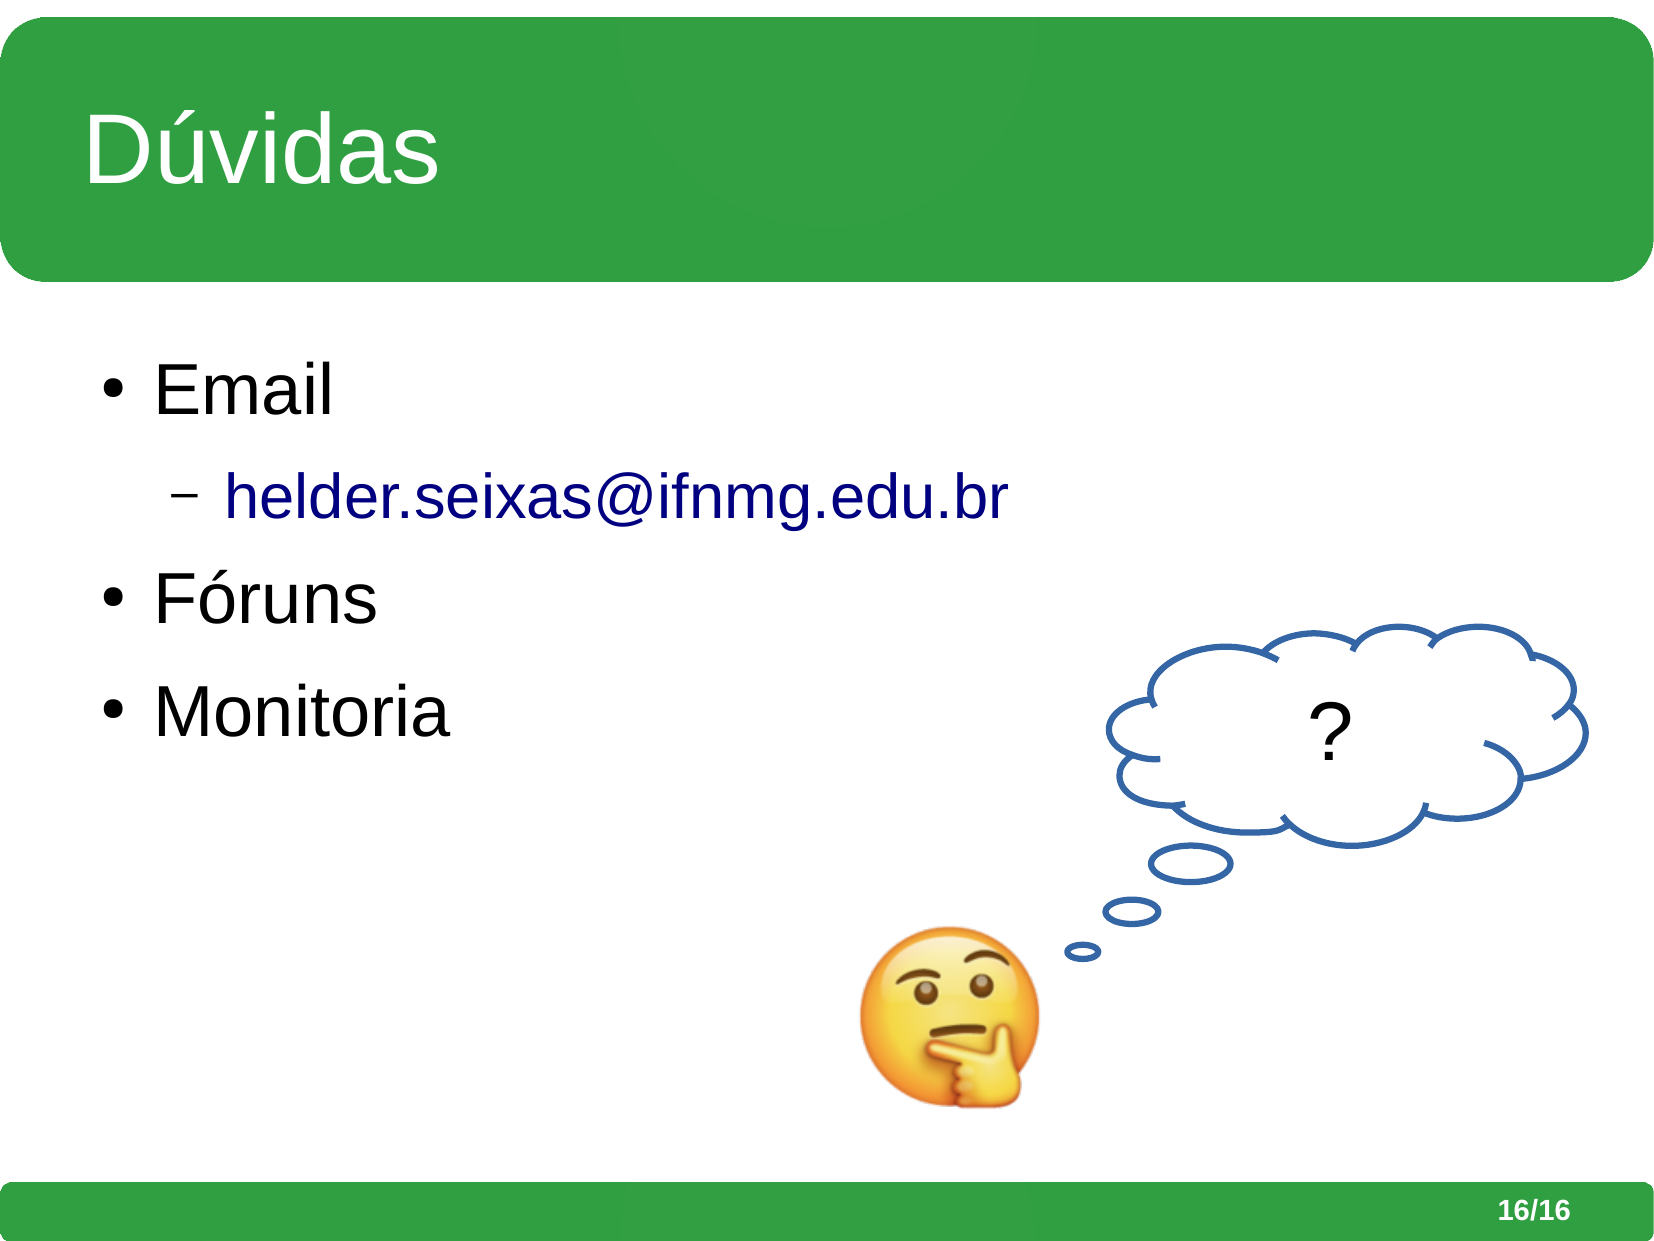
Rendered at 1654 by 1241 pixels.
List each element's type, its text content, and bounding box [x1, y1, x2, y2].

text_box ? [1151, 845, 1231, 883]
title Dúvidas [82, 47, 1571, 252]
picture [856, 1069, 1044, 1110]
text_box ? [1134, 899, 1159, 924]
list Email helder.seixas@ifnmg.edu.br Fóruns Monitoria [82, 349, 1134, 1069]
text_box ? [1134, 626, 1586, 846]
